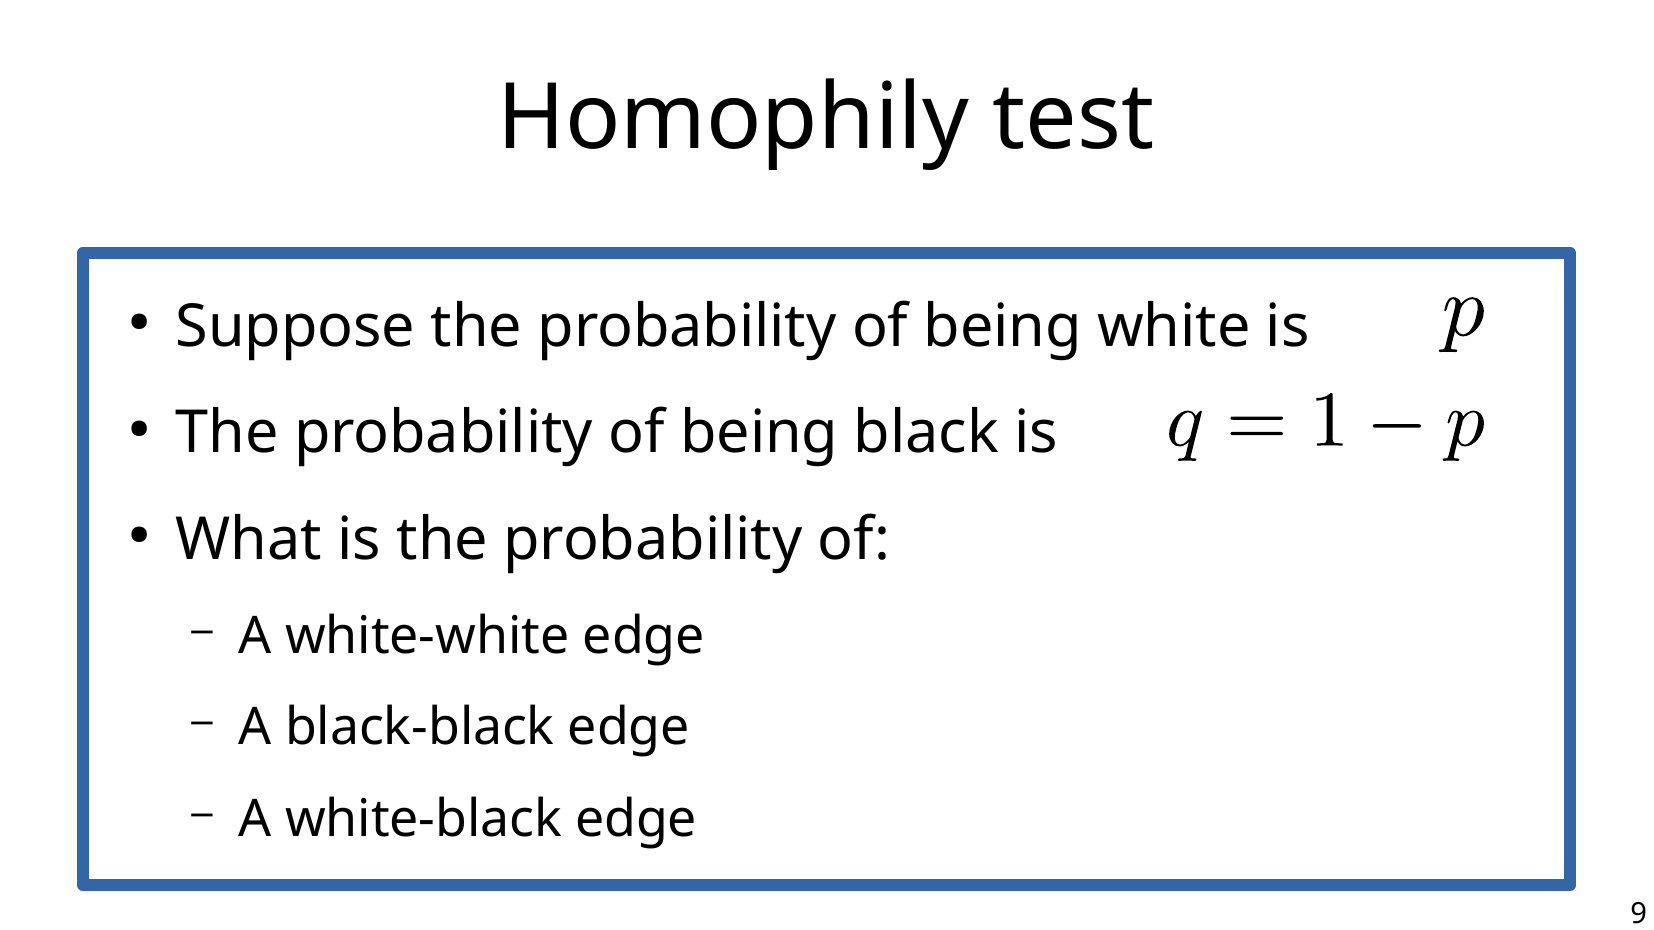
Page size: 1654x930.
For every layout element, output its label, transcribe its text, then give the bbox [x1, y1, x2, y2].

text_box [1165, 393, 1486, 461]
list Suppose the probability of being white is The probability of being black is What is the probability of: A white-white edge A black-black edge A white-black edge [82, 252, 1571, 886]
title Homophily test [82, 1, 1571, 225]
text_box [1438, 297, 1486, 353]
